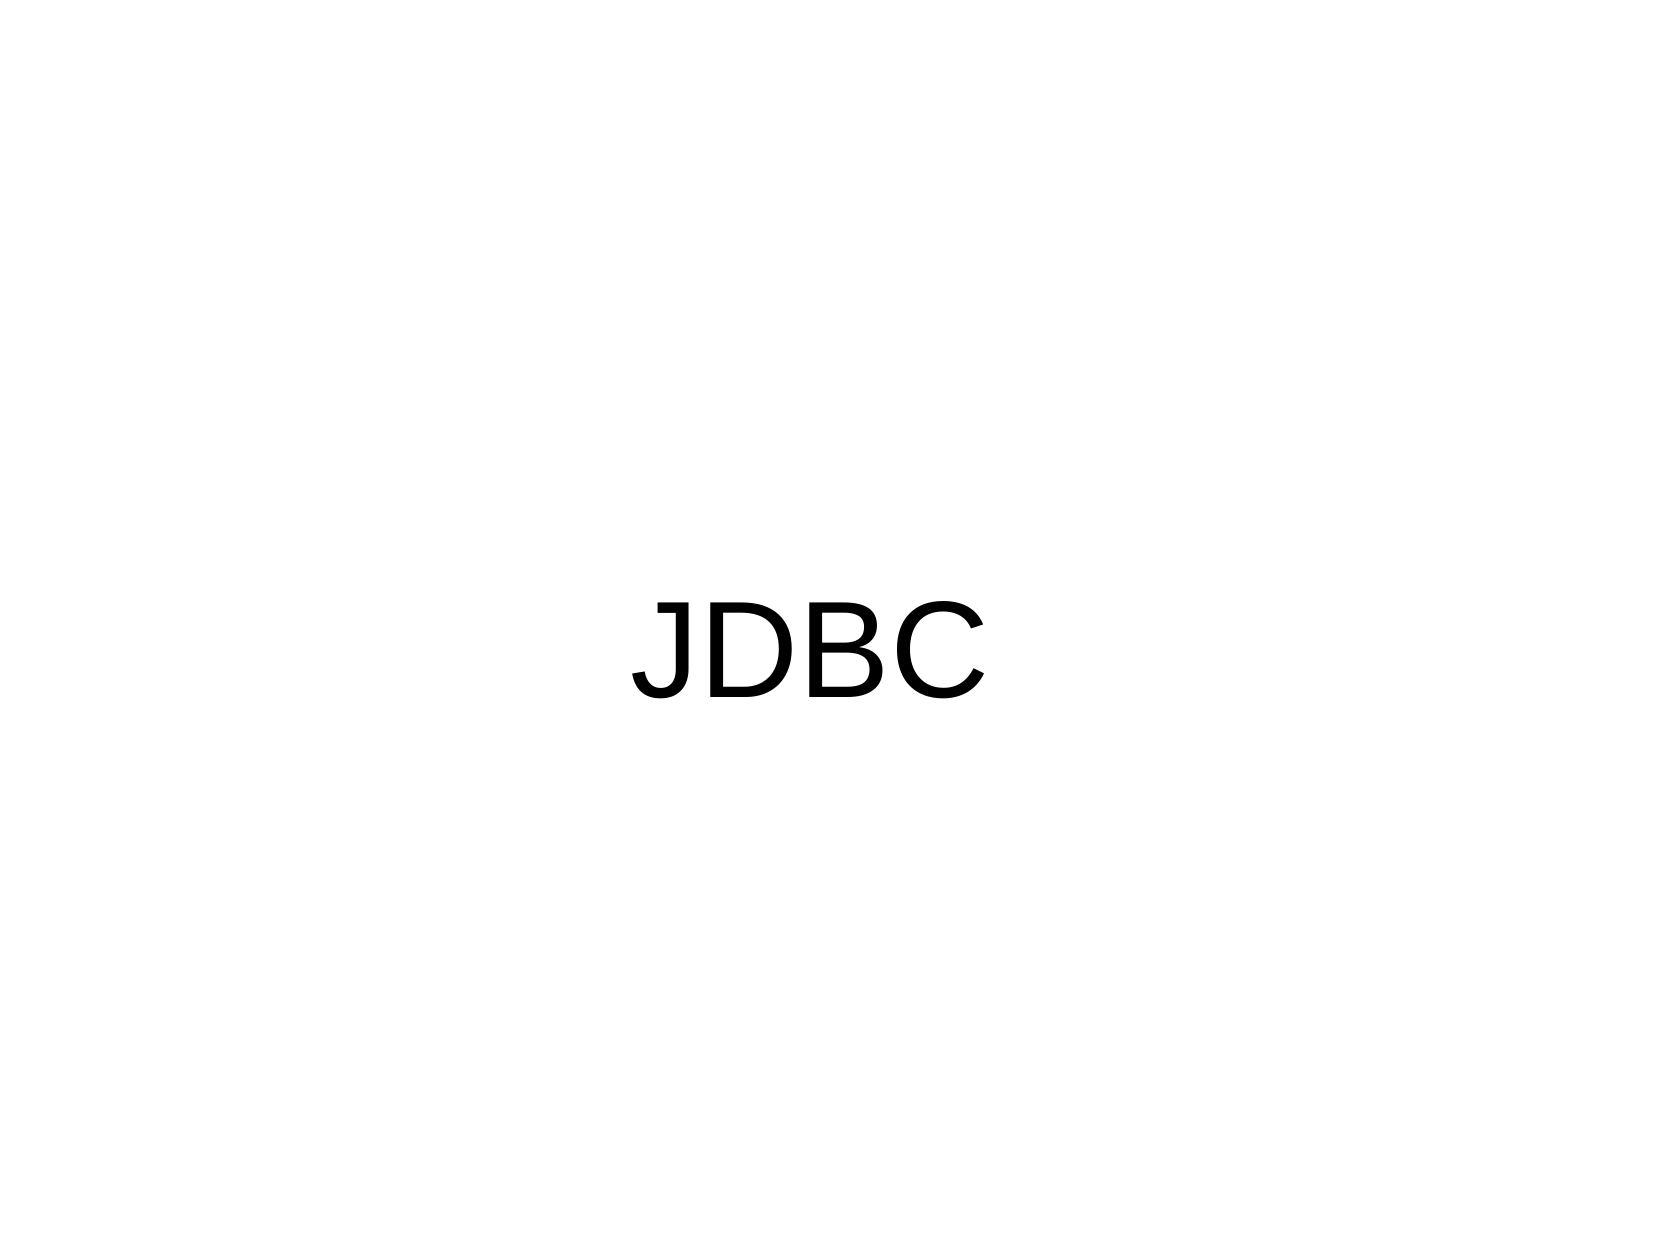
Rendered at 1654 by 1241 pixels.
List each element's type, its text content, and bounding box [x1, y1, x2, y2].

subtitle JDBC [82, 290, 1538, 1010]
